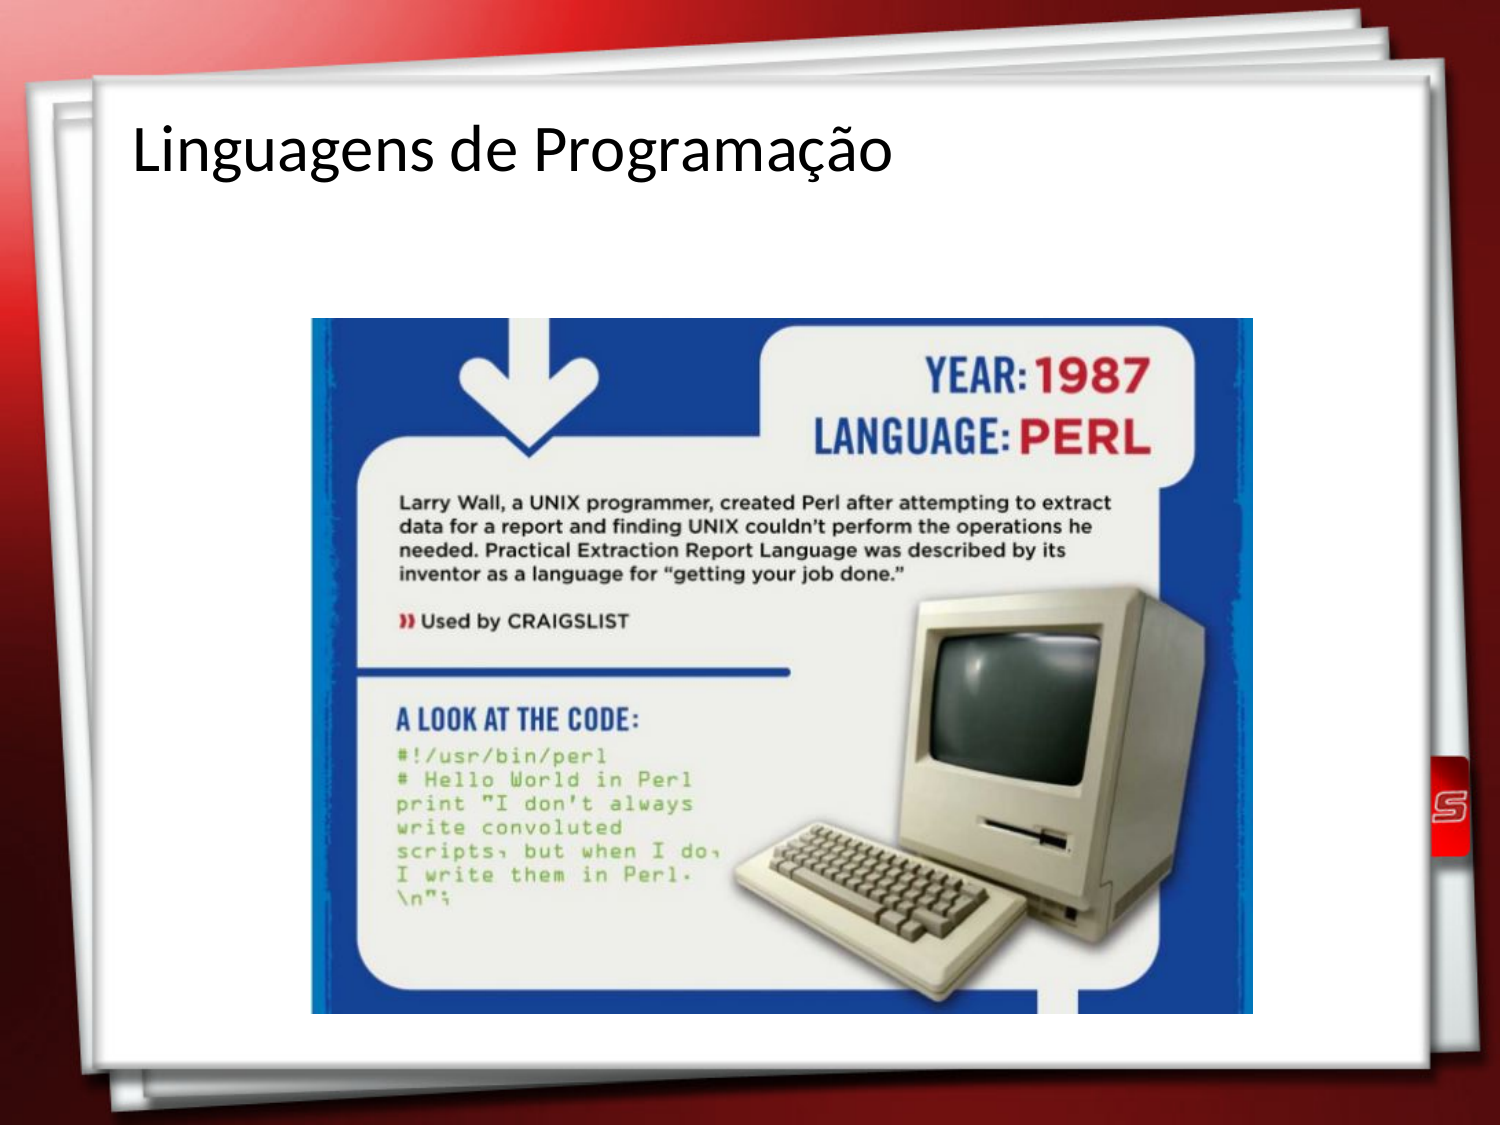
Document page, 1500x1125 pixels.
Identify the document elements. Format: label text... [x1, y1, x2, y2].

picture [0, 0, 1500, 1125]
title Linguagens de Programação [118, 33, 1394, 257]
